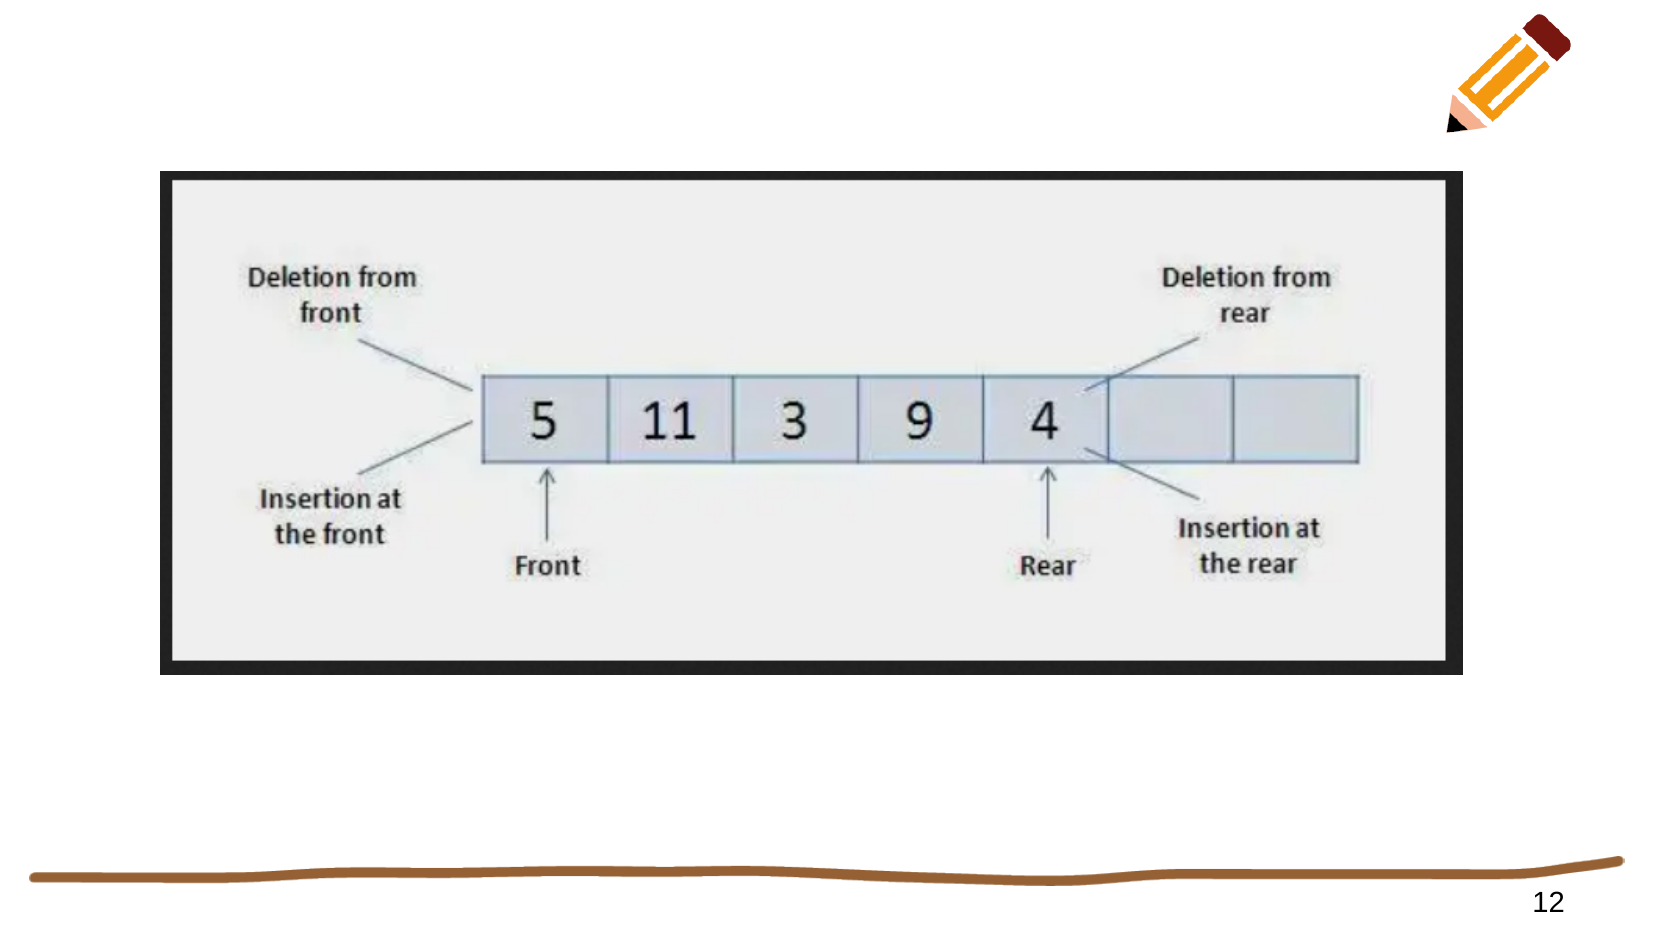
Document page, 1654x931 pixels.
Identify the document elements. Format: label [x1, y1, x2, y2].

picture [29, 856, 1625, 886]
picture [1446, 14, 1571, 133]
picture [160, 171, 1463, 676]
